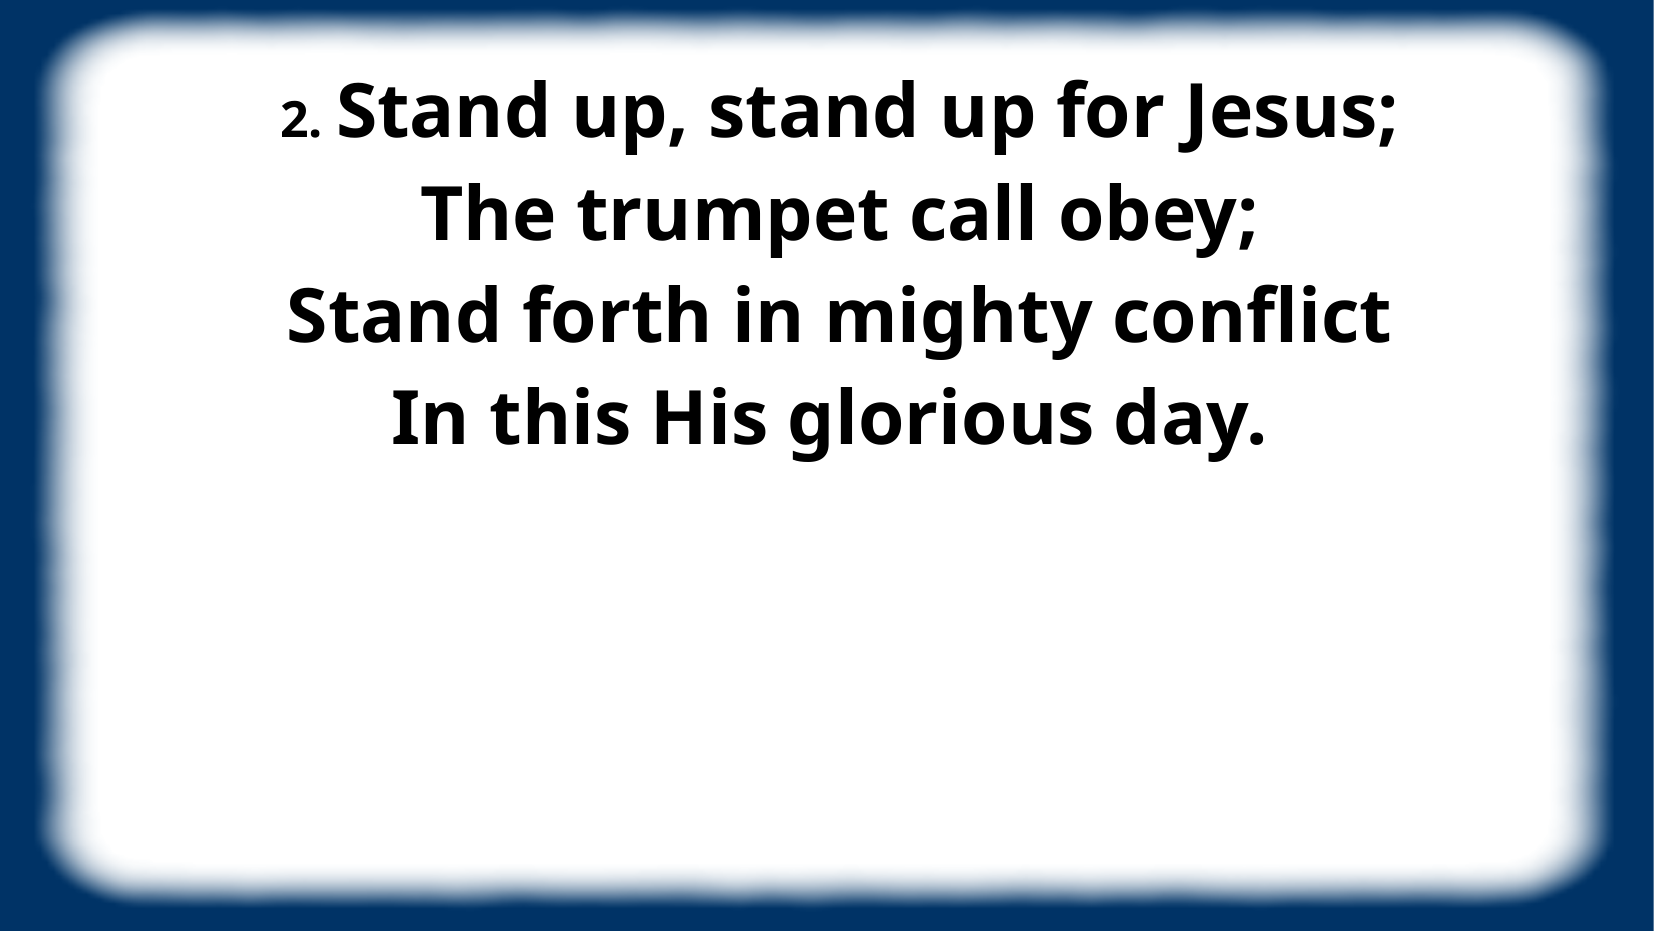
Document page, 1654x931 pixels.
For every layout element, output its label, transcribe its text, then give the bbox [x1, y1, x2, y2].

picture [0, 0, 1654, 931]
text_box 2. Stand up, stand up for Jesus; The trumpet call obey; Stand forth in mighty conflict In this His glorious day. [135, 50, 1546, 465]
